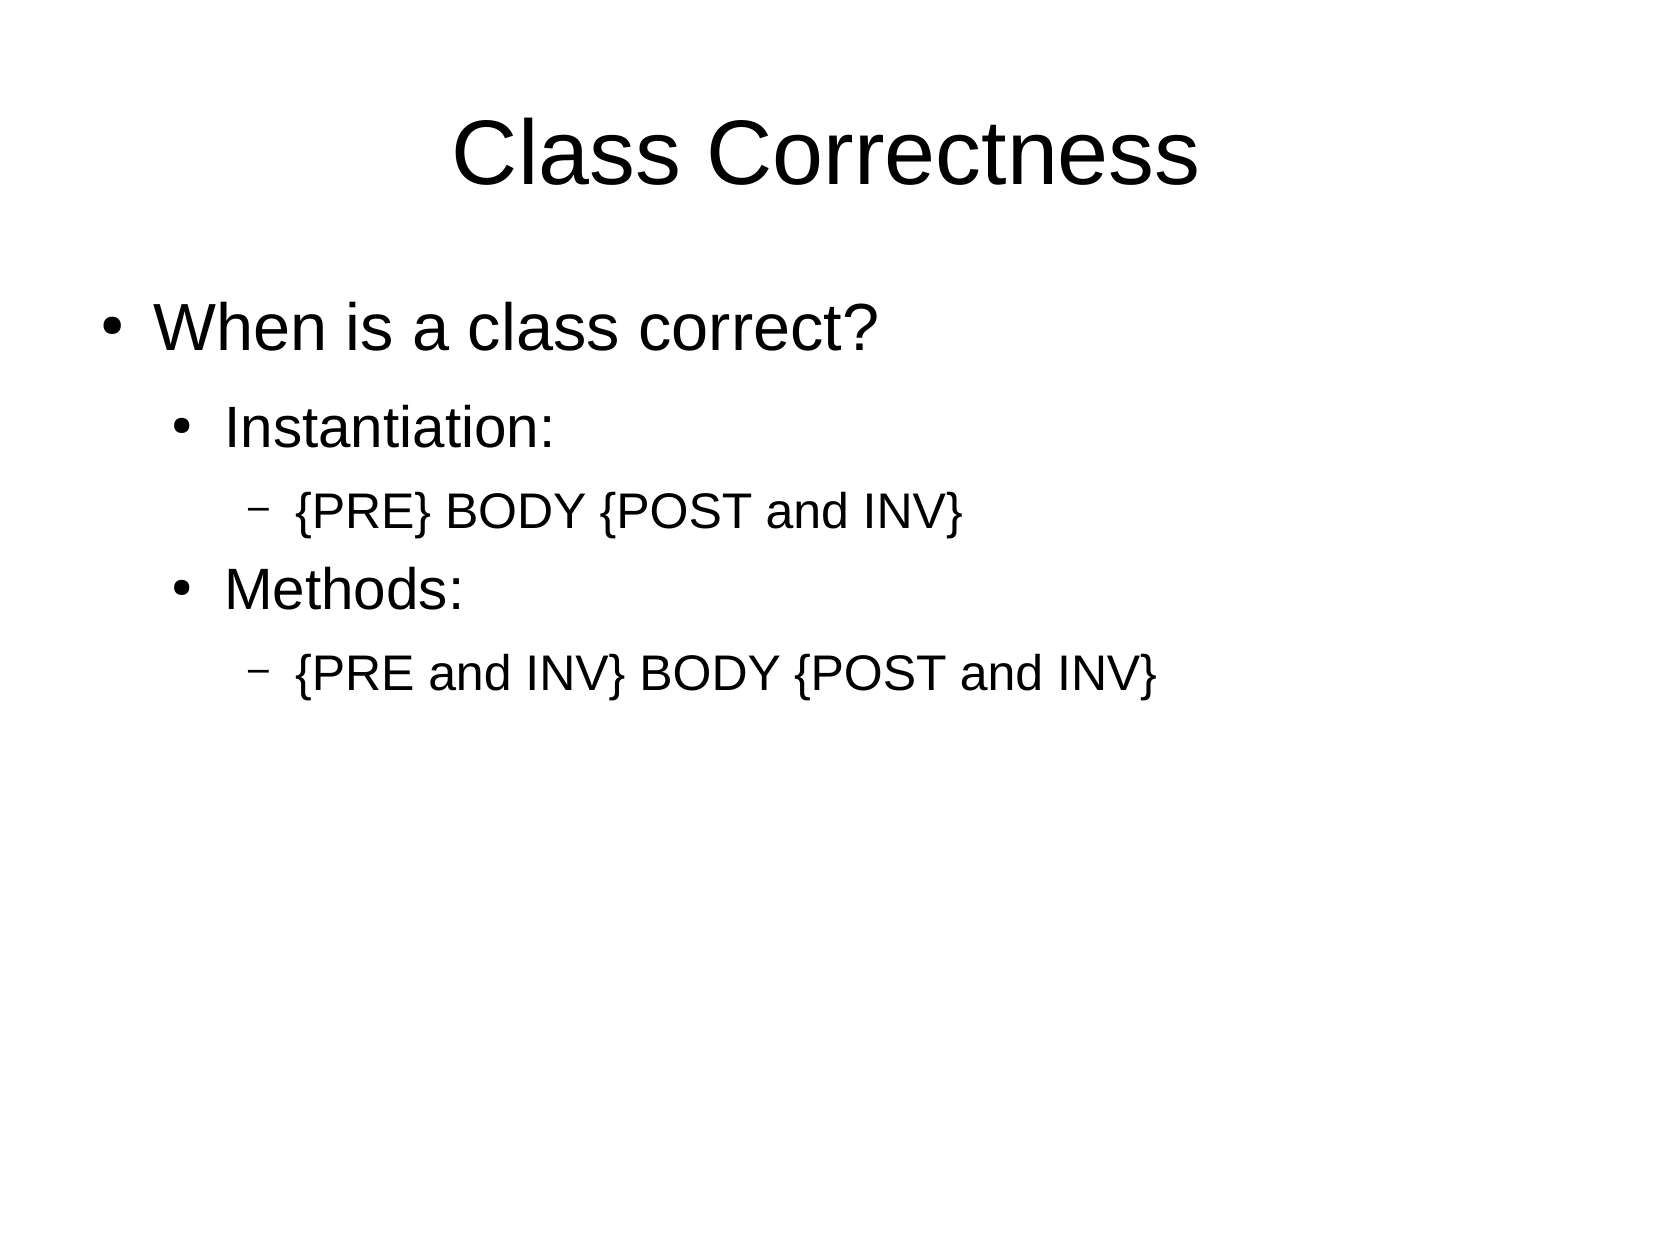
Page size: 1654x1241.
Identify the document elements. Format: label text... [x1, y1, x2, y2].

title Class Correctness [82, 56, 1571, 250]
list When is a class correct? Instantiation: {PRE} BODY {POST and INV} Methods: {PRE and INV} BODY {POST and INV} [82, 290, 1571, 1094]
